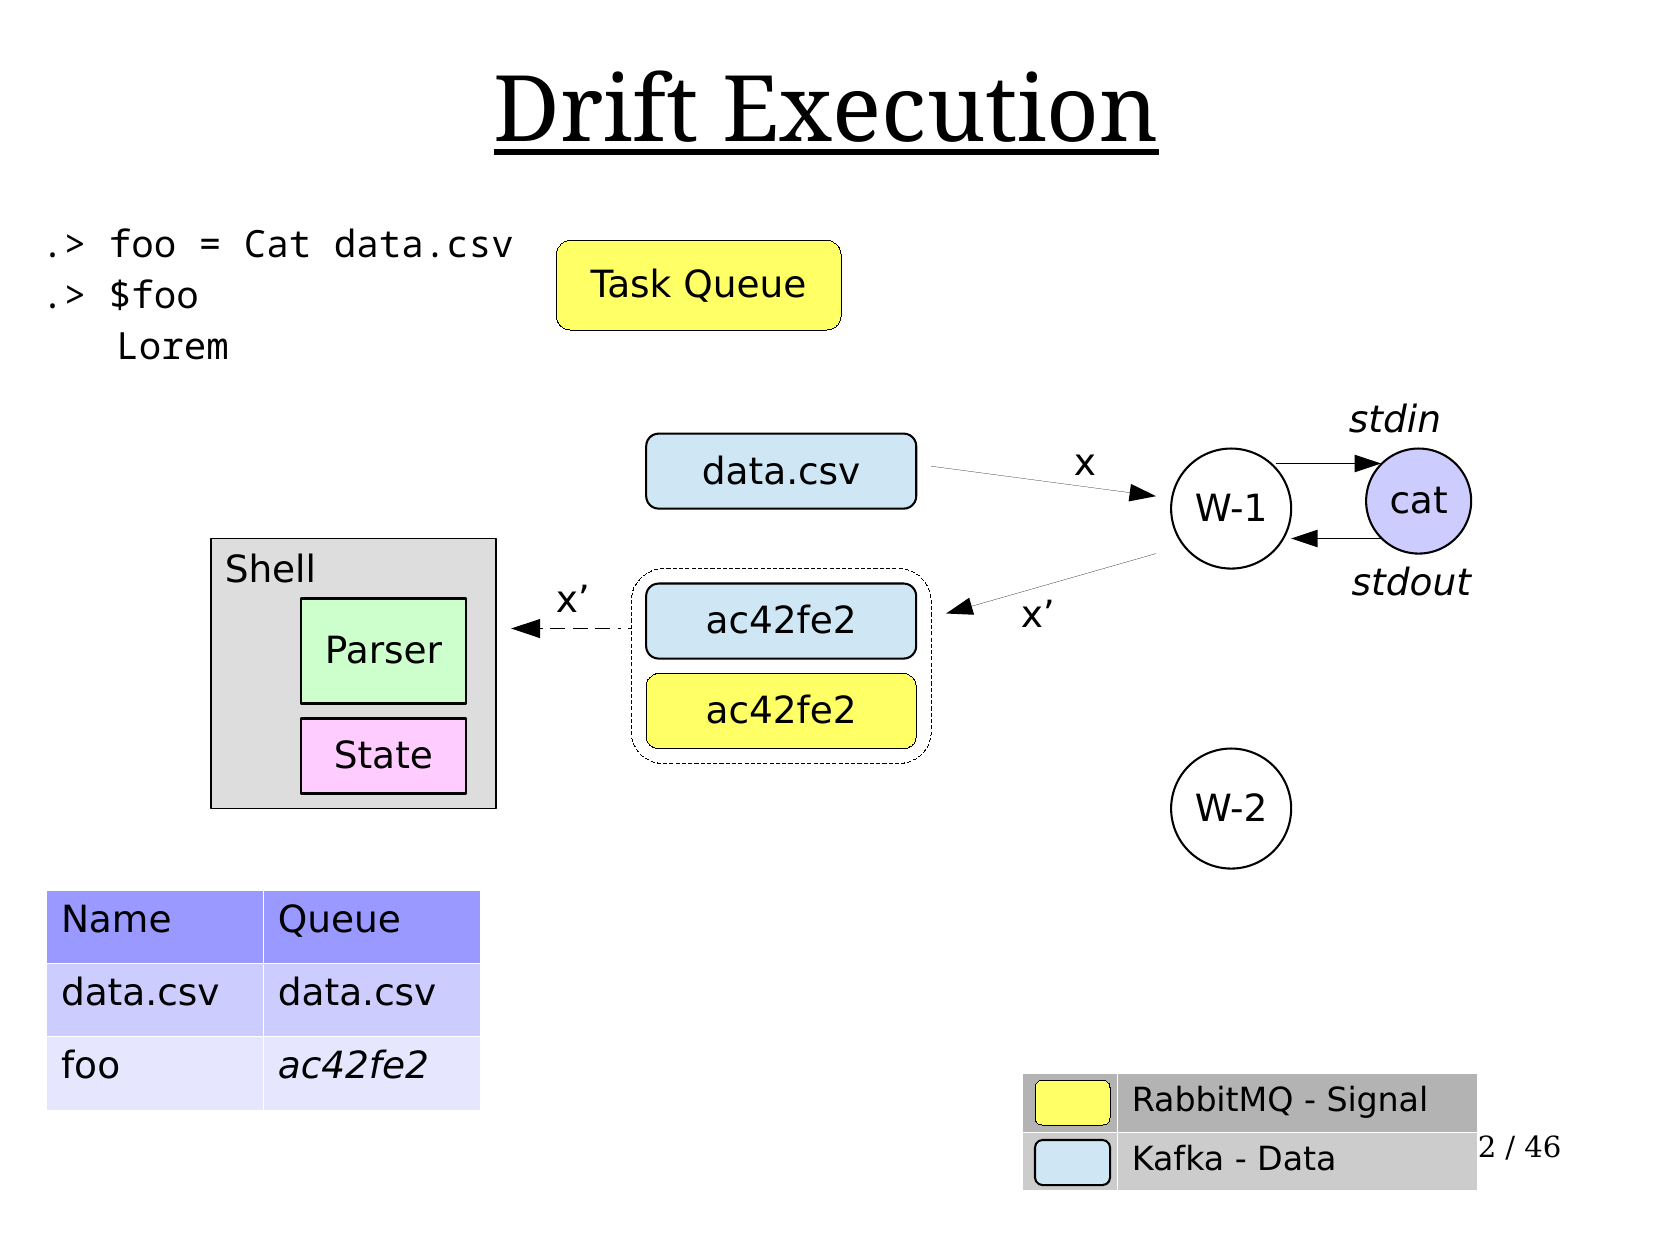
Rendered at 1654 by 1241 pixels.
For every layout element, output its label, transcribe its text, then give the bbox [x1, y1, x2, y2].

text_box [631, 568, 932, 764]
table_cell foo [47, 1037, 263, 1110]
text_box W-1 [1171, 448, 1292, 569]
text_box x’ [541, 570, 606, 629]
text_box x [1059, 484, 1112, 492]
text_box stdout [1336, 553, 1487, 612]
table_header Name [47, 891, 263, 963]
text_box stdin [1334, 390, 1457, 449]
text_box W-2 [1171, 748, 1292, 869]
text_box [211, 538, 497, 809]
table_cell Kafka - Data [1118, 1133, 1477, 1190]
text_box Parser [301, 598, 467, 704]
text_box [1035, 1080, 1111, 1126]
text_box .> foo = Cat data.csv .> $foo Lorem [26, 210, 451, 338]
text_box Task Queue [556, 240, 842, 331]
table_header Queue [264, 891, 480, 963]
title Drift Execution [82, 2, 1571, 211]
text_box data.csv [646, 433, 917, 509]
text_box Shell [210, 540, 332, 599]
text_box x [1059, 433, 1112, 490]
table_cell [1023, 1133, 1117, 1190]
text_box cat [1366, 449, 1472, 553]
text_box State [301, 718, 467, 794]
table_cell data.csv [47, 964, 263, 1036]
text_box x’ [1006, 585, 1071, 644]
table_cell data.csv [264, 964, 480, 1036]
table_cell ac42fe2 [264, 1037, 480, 1110]
table_header RabbitMQ - Signal [1118, 1074, 1477, 1132]
table_header [1023, 1074, 1117, 1132]
text_box [1035, 1140, 1111, 1186]
